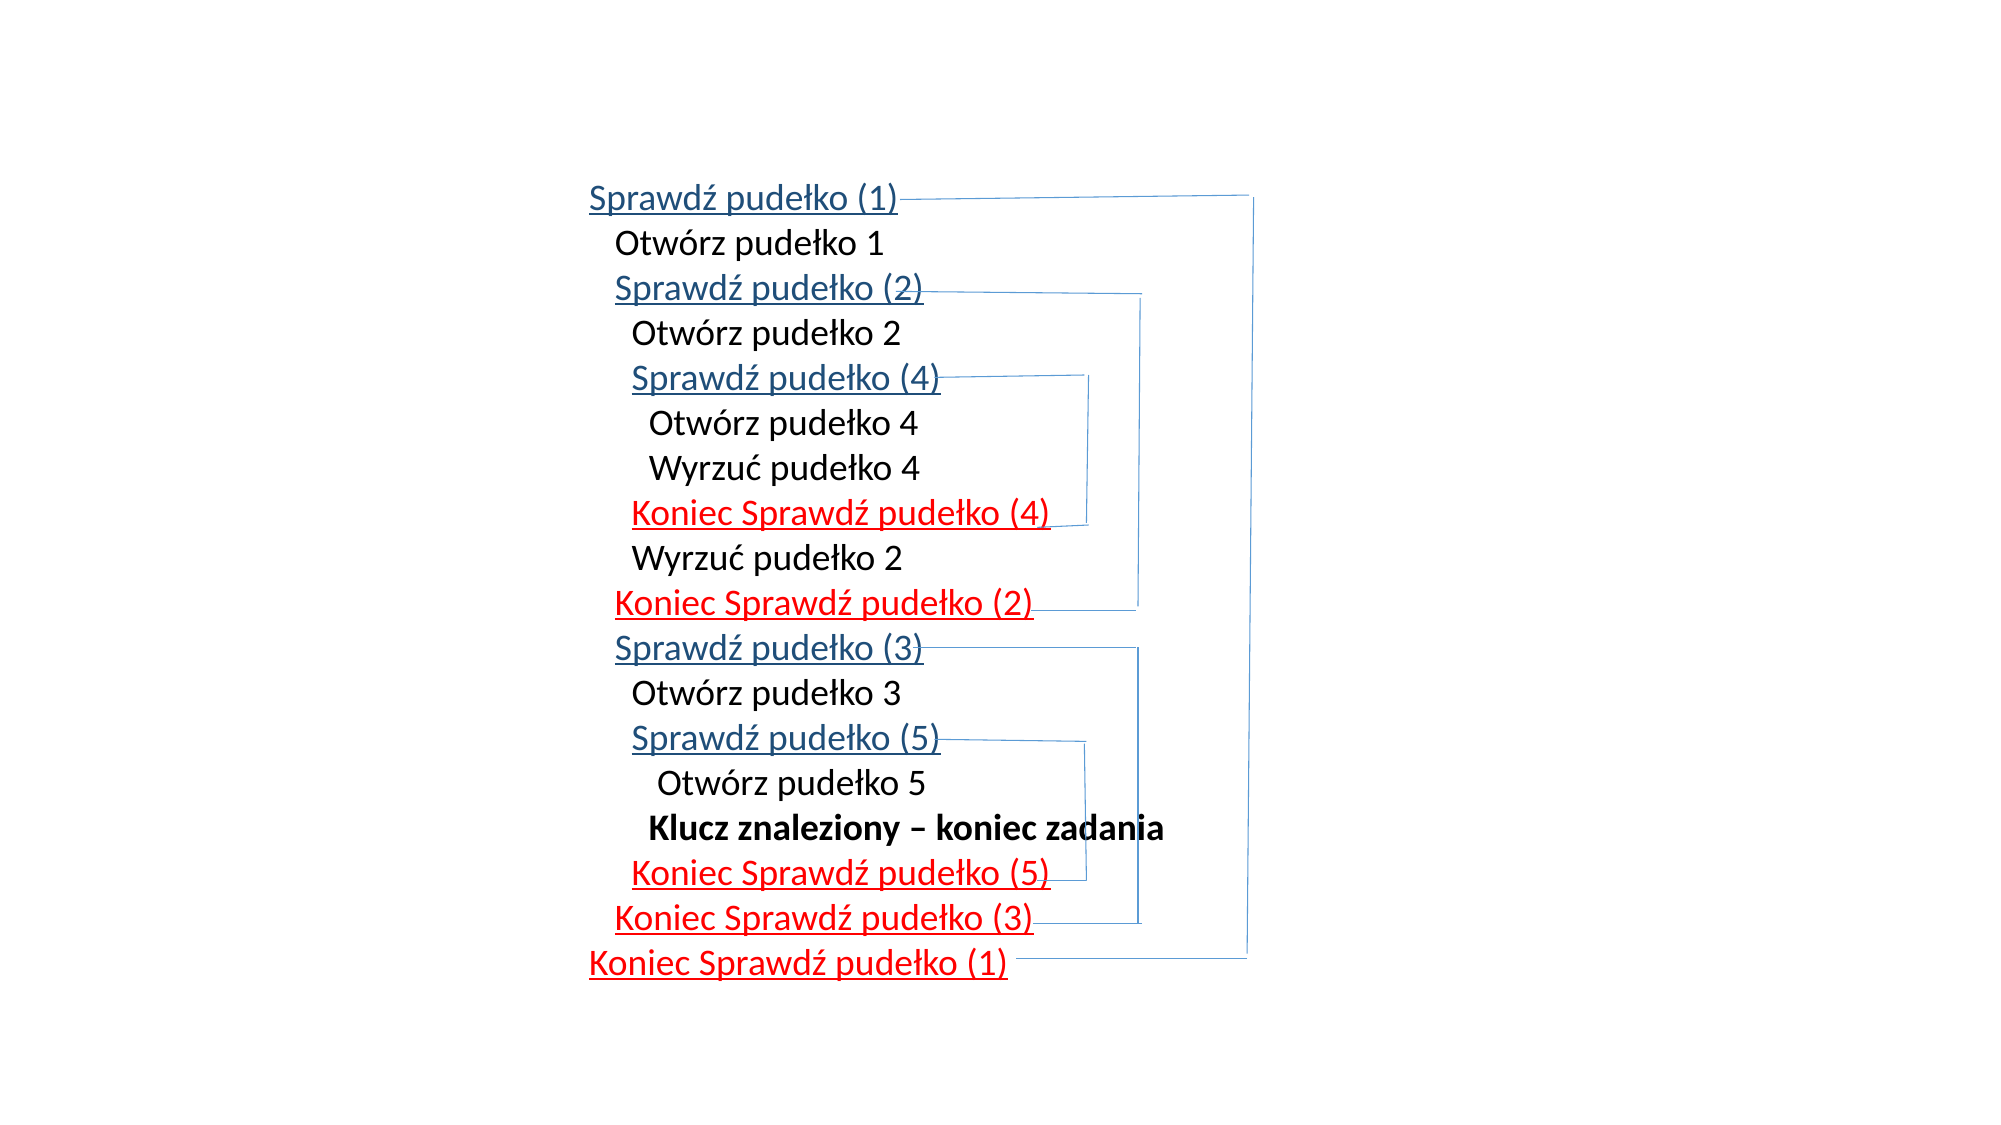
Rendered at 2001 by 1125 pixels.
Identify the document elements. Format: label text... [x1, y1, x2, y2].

text_box Sprawdź pudełko (1) Otwórz pudełko 1 Sprawdź pudełko (2) Otwórz pudełko 2 Sprawdź pudełko (4) Otwórz pudełko 4 Wyrzuć pudełko 4 Koniec Sprawdź pudełko (4) Wyrzuć pudełko 2 Koniec Sprawdź pudełko (2) Sprawdź pudełko (3) Otwórz pudełko 3 Sprawdź pudełko (5) Otwórz pudełko 5 Klucz znaleziony – koniec zadania Koniec Sprawdź pudełko (5) Koniec Sprawdź pudełko (3) Koniec Sprawdź pudełko (1) [574, 165, 1273, 999]
